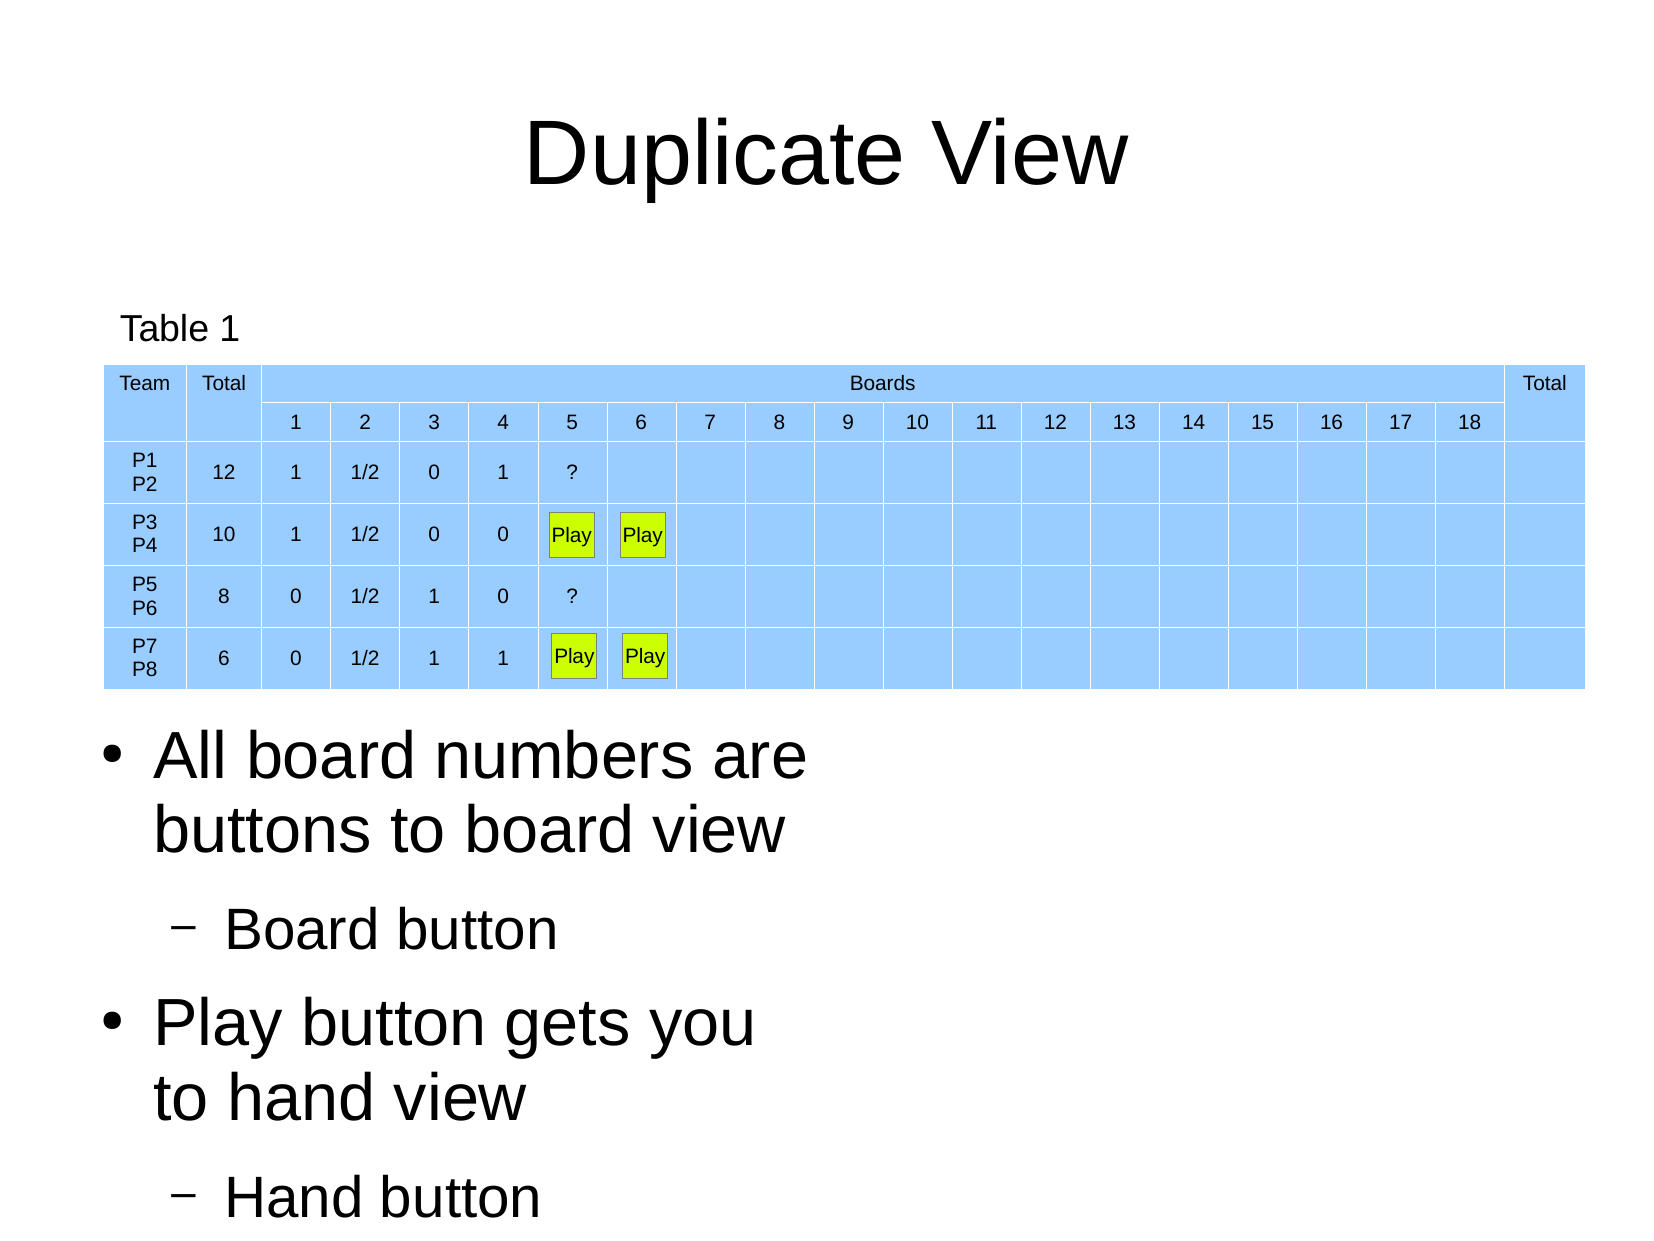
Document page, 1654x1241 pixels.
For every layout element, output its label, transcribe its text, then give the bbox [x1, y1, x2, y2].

table_cell [608, 504, 676, 565]
table_cell [677, 504, 745, 565]
table_cell [1160, 566, 1228, 627]
table_cell 7 [677, 403, 745, 441]
table_cell 1 [262, 442, 330, 503]
table_cell 18 [1436, 403, 1504, 441]
table_cell [1298, 628, 1366, 689]
table_cell [1367, 566, 1435, 627]
table_cell [815, 442, 883, 503]
table_cell [1229, 504, 1297, 565]
table_cell [884, 628, 952, 689]
table_cell [746, 628, 814, 689]
table_cell [1160, 442, 1228, 503]
table_cell [1022, 628, 1090, 689]
table_cell 10 [187, 504, 261, 565]
table_cell [1367, 504, 1435, 565]
table_cell [884, 442, 952, 503]
table_cell ? [539, 566, 607, 627]
table_header Team [104, 365, 186, 441]
table_cell [1229, 442, 1297, 503]
table_cell 1 [262, 504, 330, 565]
table_cell 0 [262, 628, 330, 689]
table_cell [1298, 566, 1366, 627]
table_cell 1/2 [331, 504, 399, 565]
table_cell 1 [400, 628, 468, 689]
table_cell [1091, 442, 1159, 503]
table_cell 15 [1229, 403, 1297, 441]
table_cell 1 [469, 442, 538, 503]
table_cell ? [539, 442, 607, 503]
table_cell 0 [400, 442, 468, 503]
title Duplicate View [82, 49, 1571, 257]
table_cell 0 [400, 504, 468, 565]
table_cell [1160, 628, 1228, 689]
table_cell [539, 628, 607, 689]
table_cell P5 P6 [104, 566, 186, 627]
table_cell [953, 566, 1021, 627]
table_cell [953, 628, 1021, 689]
table_cell [608, 566, 676, 627]
table_cell [1436, 566, 1504, 627]
table_cell 6 [187, 628, 261, 689]
table_header Total [187, 365, 261, 441]
table_cell 3 [400, 403, 468, 441]
table_cell 4 [469, 403, 538, 441]
table_cell [1505, 566, 1585, 627]
table_cell [1229, 566, 1297, 627]
table_cell [677, 442, 745, 503]
table_cell [677, 628, 745, 689]
table_cell [746, 504, 814, 565]
table_cell 0 [262, 566, 330, 627]
table_cell 10 [884, 403, 952, 441]
text_box Play [620, 512, 666, 558]
table_cell 5 [539, 403, 607, 441]
table_cell 1 [469, 628, 538, 689]
table_cell [1229, 628, 1297, 689]
table_cell 14 [1160, 403, 1228, 441]
list All board numbers are buttons to board view Board button Play button gets you to hand view Hand button [82, 717, 809, 1241]
table_cell [1298, 504, 1366, 565]
text_box Table 1 [105, 300, 256, 358]
table_cell [608, 442, 676, 503]
table_cell [746, 566, 814, 627]
table_cell 9 [815, 403, 883, 441]
table_cell 0 [469, 504, 538, 565]
table_cell [1436, 442, 1504, 503]
table_cell 1 [262, 403, 330, 441]
table_cell [815, 628, 883, 689]
table_cell [815, 566, 883, 627]
table_cell [677, 566, 745, 627]
table_cell P3 P4 [104, 504, 186, 565]
table_cell [746, 442, 814, 503]
table_cell 1 [400, 566, 468, 627]
text_box Play [551, 633, 597, 679]
table_cell [1160, 504, 1228, 565]
table_cell 1/2 [331, 566, 399, 627]
table_cell 12 [1022, 403, 1090, 441]
table_cell P7 P8 [104, 628, 186, 689]
table_cell 2 [331, 403, 399, 441]
table_cell [884, 504, 952, 565]
table_cell [608, 628, 676, 689]
table_cell 12 [187, 442, 261, 503]
table_cell 13 [1091, 403, 1159, 441]
table_cell 1/2 [331, 442, 399, 503]
table_cell 8 [187, 566, 261, 627]
text_box Play [622, 633, 668, 679]
table_cell [1298, 442, 1366, 503]
table_cell [1022, 504, 1090, 565]
table_header Total [1505, 365, 1585, 441]
table_cell [884, 566, 952, 627]
table_cell 11 [953, 403, 1021, 441]
table_cell [1505, 504, 1585, 565]
table_cell [1091, 504, 1159, 565]
table_cell [1505, 628, 1585, 689]
table_cell [1091, 566, 1159, 627]
table_cell 16 [1298, 403, 1366, 441]
table_cell [1022, 442, 1090, 503]
text_box Play [549, 512, 595, 558]
table_cell [1436, 628, 1504, 689]
table_cell 0 [469, 566, 538, 627]
table_cell 17 [1367, 403, 1435, 441]
table_cell [815, 504, 883, 565]
table_cell [1436, 504, 1504, 565]
table_cell 6 [608, 403, 676, 441]
table_cell [953, 504, 1021, 565]
table_cell 1/2 [331, 628, 399, 689]
table_cell P1 P2 [104, 442, 186, 503]
table_cell [1367, 628, 1435, 689]
table_cell 8 [746, 403, 814, 441]
table_cell [1505, 442, 1585, 503]
table_cell [1367, 442, 1435, 503]
table_cell [1022, 566, 1090, 627]
table_cell [953, 442, 1021, 503]
table_cell [539, 504, 607, 565]
table_cell [1091, 628, 1159, 689]
table_header Boards [262, 365, 1504, 402]
